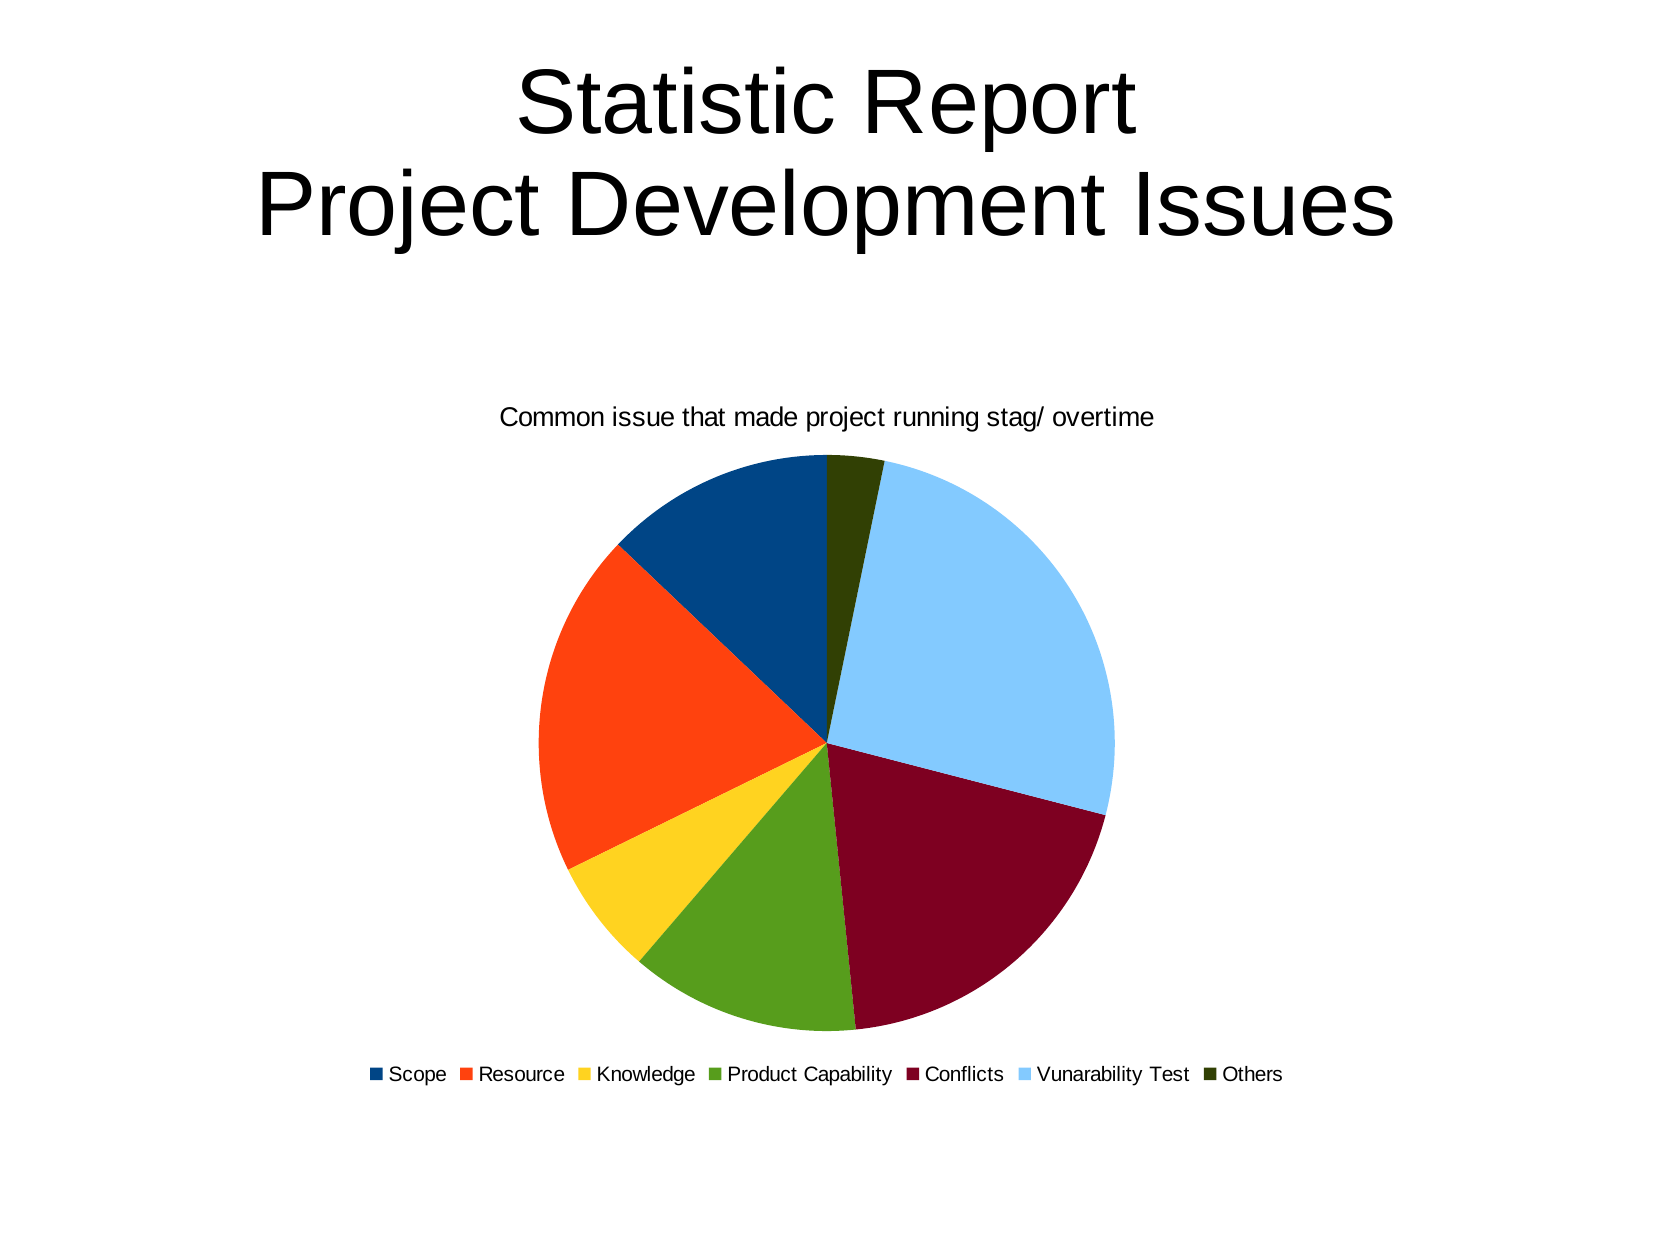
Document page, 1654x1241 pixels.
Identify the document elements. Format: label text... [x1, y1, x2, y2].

title Statistic Report Project Development Issues [82, 49, 1571, 257]
chart [82, 372, 1572, 1092]
